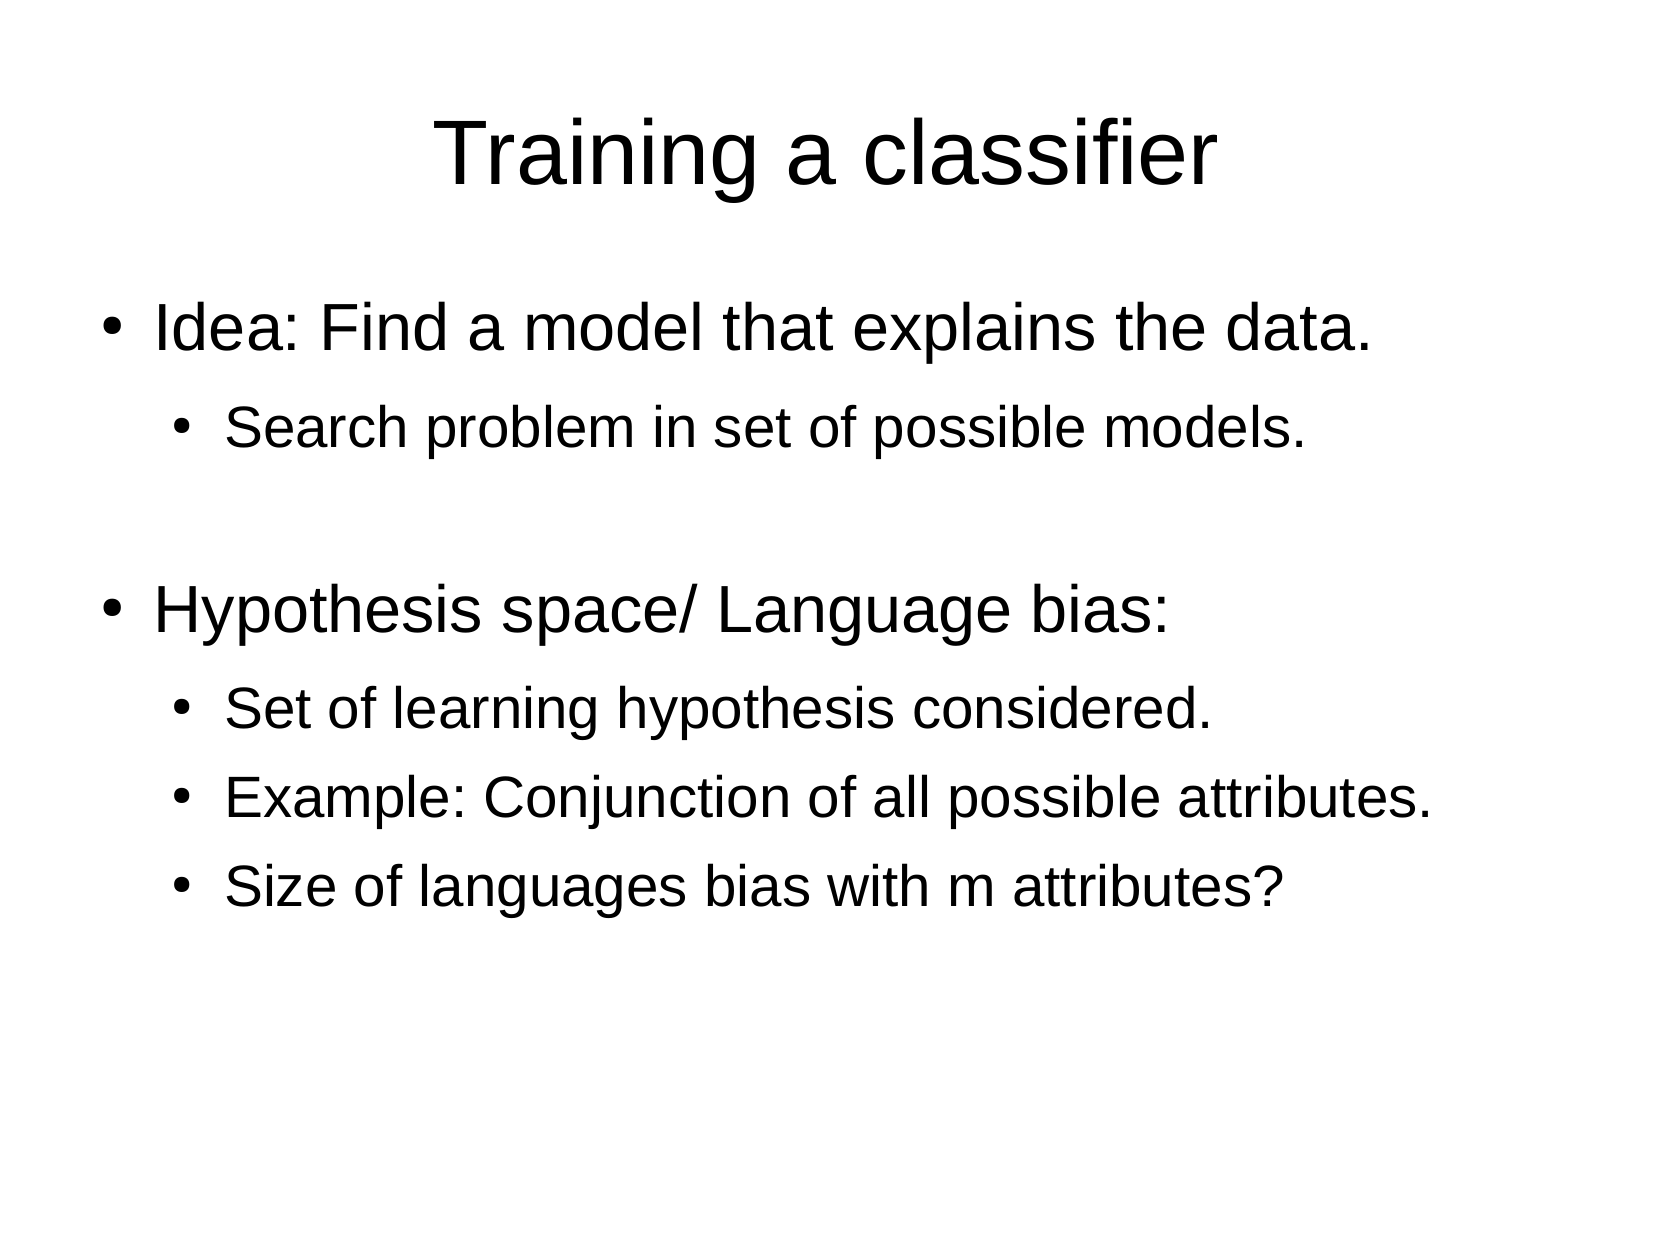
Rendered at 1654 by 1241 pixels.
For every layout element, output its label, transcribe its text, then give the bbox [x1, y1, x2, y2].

list Idea: Find a model that explains the data. Search problem in set of possible models. Hypothesis space/ Language bias: Set of learning hypothesis considered. Example: Conjunction of all possible attributes. Size of languages bias with m attributes? [82, 290, 1571, 1109]
title Training a classifier [82, 56, 1571, 250]
